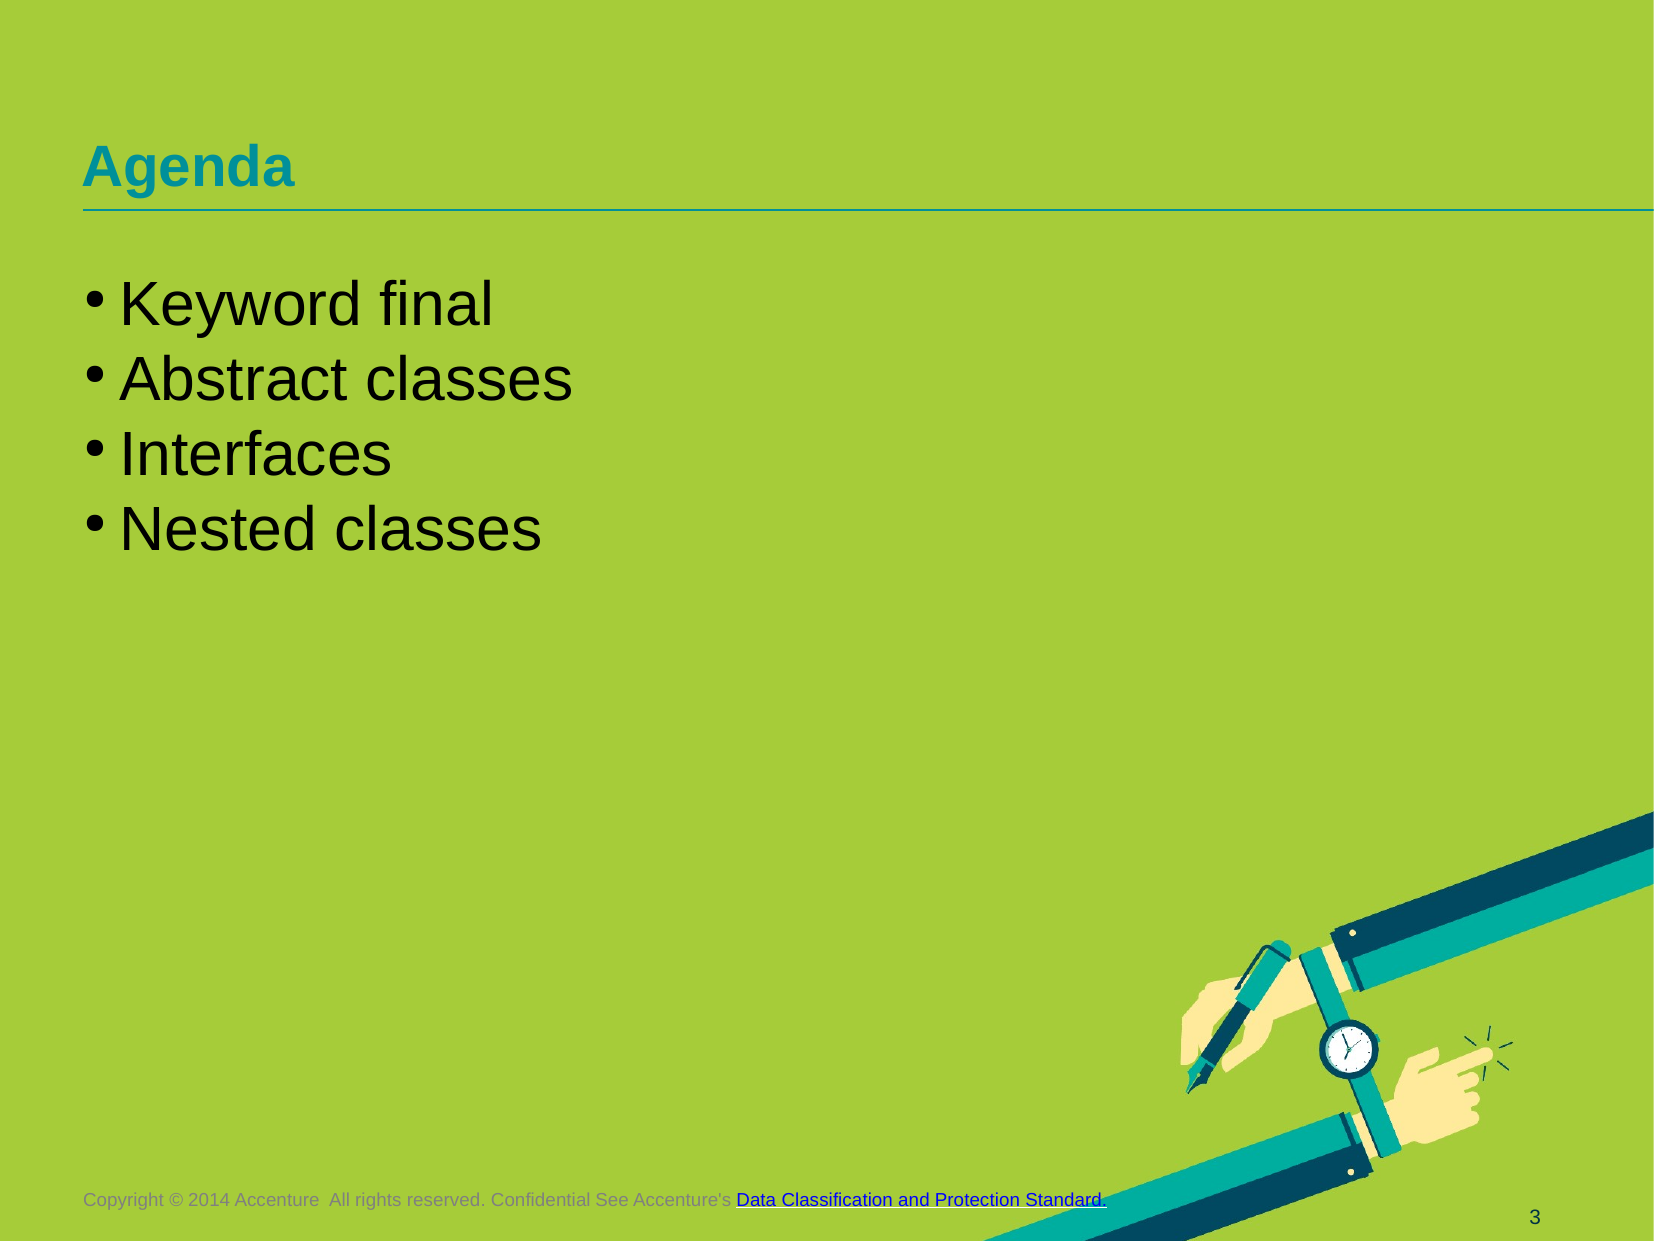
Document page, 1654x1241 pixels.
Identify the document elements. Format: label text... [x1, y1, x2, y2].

picture [1347, 1167, 1354, 1175]
picture [0, 0, 1654, 1241]
text_box Keyword final Abstract classes Interfaces Nested classes [83, 255, 1573, 1165]
picture [1186, 848, 1654, 1241]
text_box Agenda [81, 56, 1654, 199]
text_box 3 [1529, 1182, 1645, 1229]
